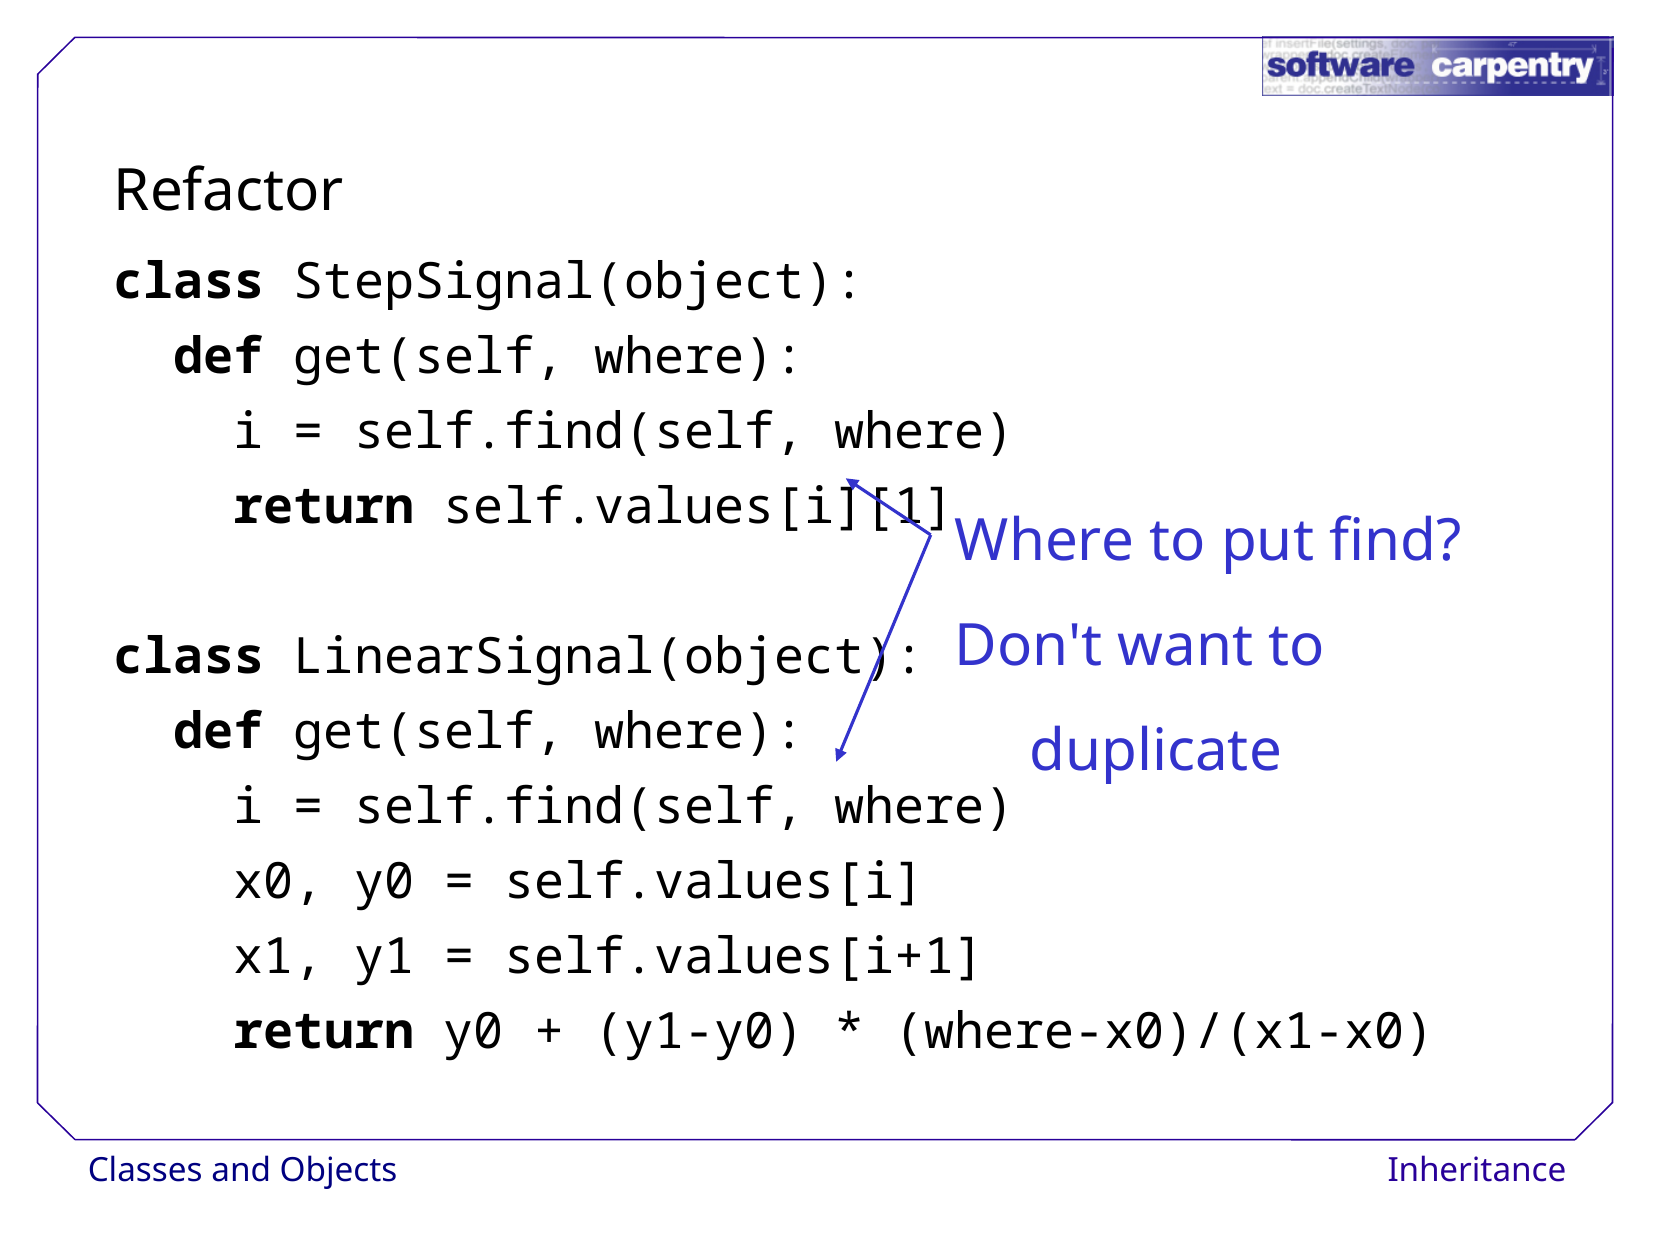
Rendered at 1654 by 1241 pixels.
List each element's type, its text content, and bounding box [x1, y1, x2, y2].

text_box Where to put find? Don't want to duplicate [940, 459, 1598, 790]
text_box class StepSignal(object): def get(self, where): i = self.find(self, where) return self.values[i][1] class LinearSignal(object): def get(self, where): i = self.find(self, where) x0, y0 = self.values[i] x1, y1 = self.values[i+1] return y0 + (y1-y0) * (where-x0)/(x1-x0) [99, 225, 1517, 1067]
picture [1262, 36, 1614, 96]
text_box Refactor [99, 109, 1517, 225]
